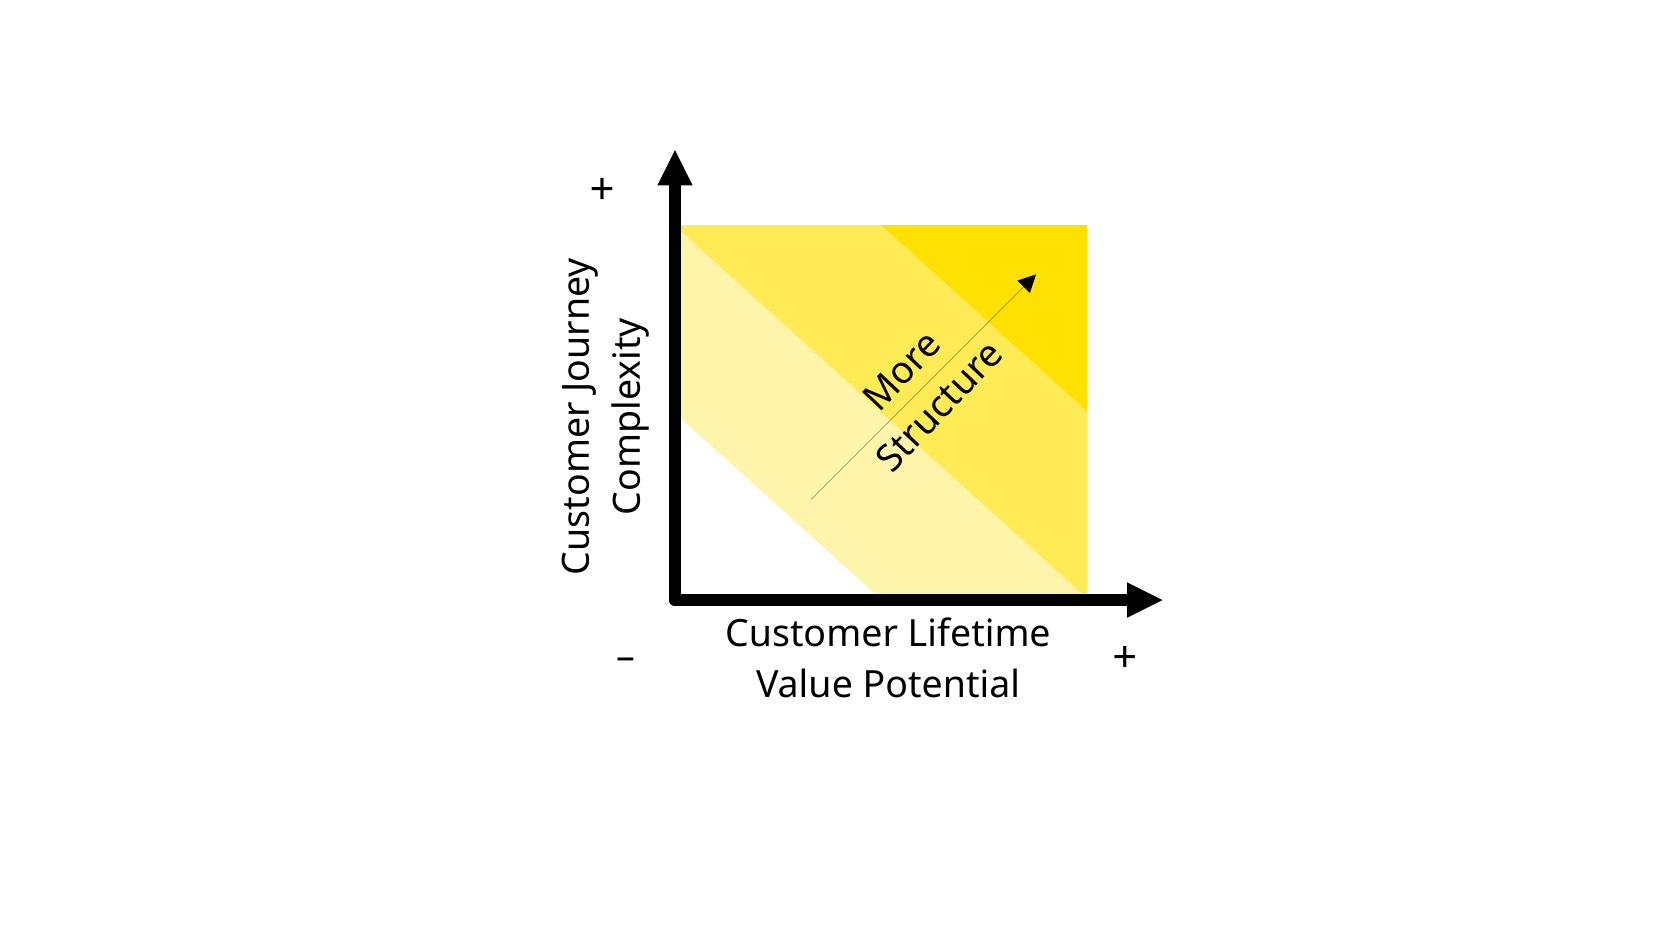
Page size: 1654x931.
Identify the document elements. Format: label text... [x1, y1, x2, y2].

text_box – [588, 617, 664, 693]
text_box + [564, 150, 640, 226]
text_box Customer Lifetime Value Potential [688, 617, 1088, 698]
text_box Customer Journey Complexity [562, 228, 638, 604]
text_box More Structure [866, 377, 887, 397]
text_box + [1087, 617, 1163, 693]
text_box More Structure [800, 264, 1039, 511]
text_box [681, 225, 1088, 594]
